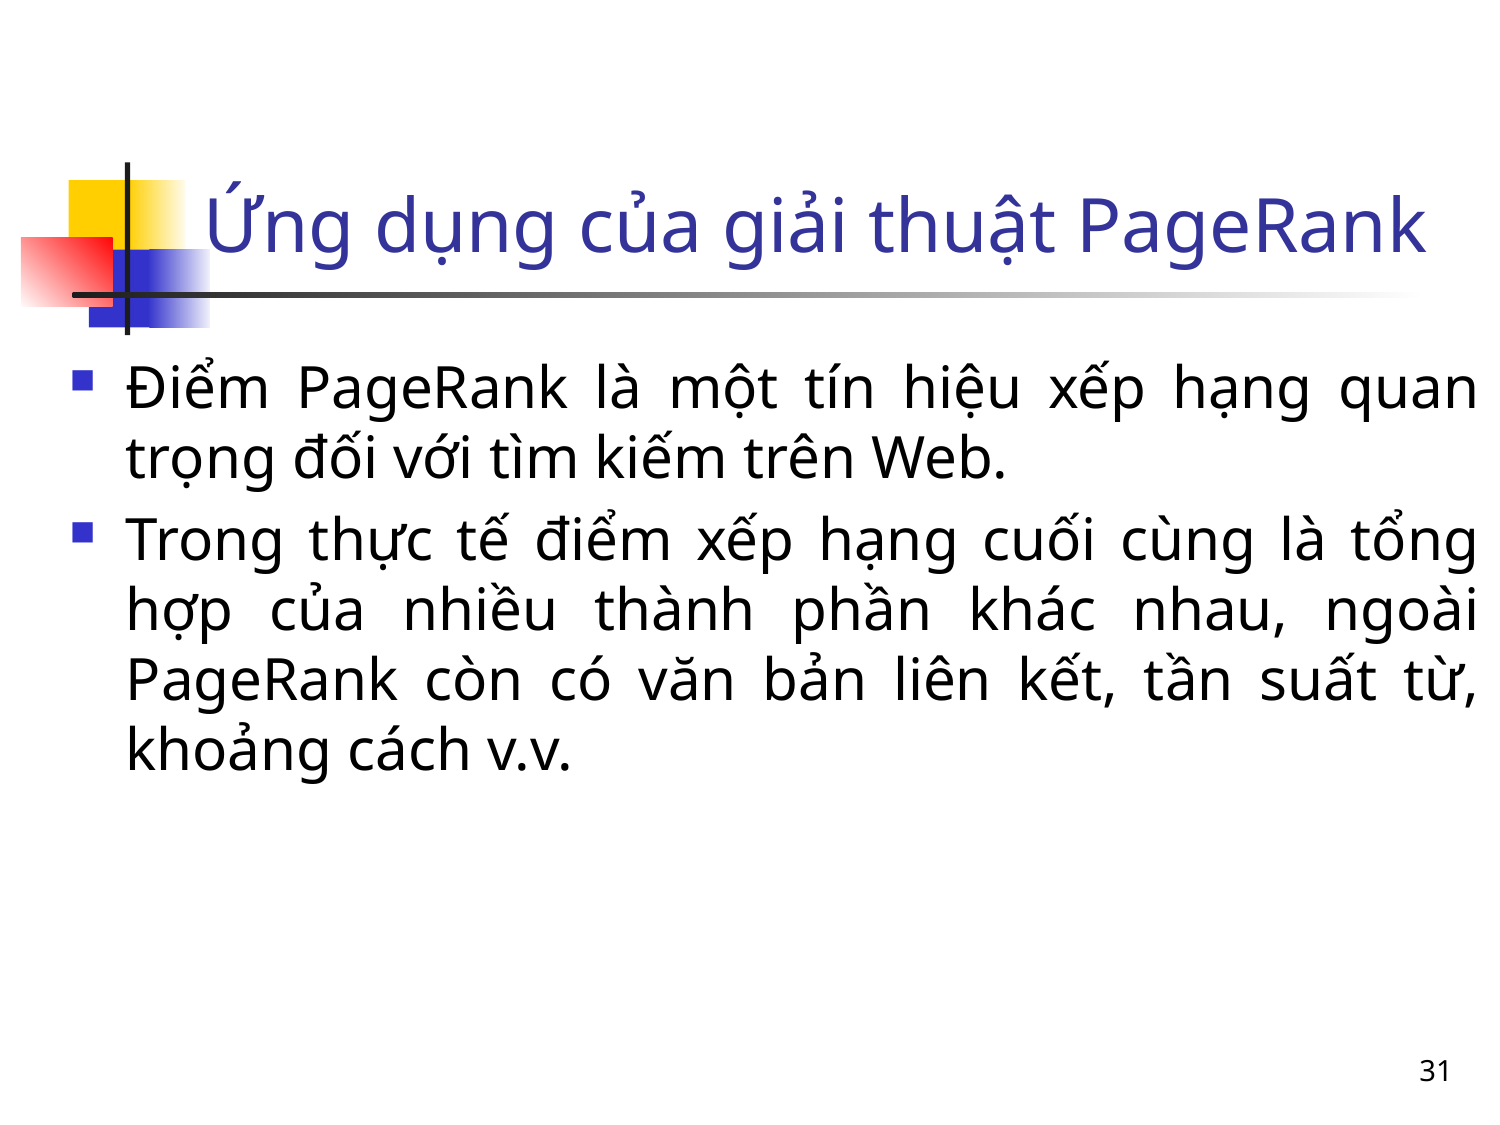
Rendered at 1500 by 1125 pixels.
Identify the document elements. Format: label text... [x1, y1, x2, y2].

title Ứng dụng của giải thuật PageRank [188, 35, 1468, 275]
list Điểm PageRank là một tín hiệu xếp hạng quan trọng đối với tìm kiếm trên Web. Trong thực tế điểm xếp hạng cuối cùng là tổng hợp của nhiều thành phần khác nhau, ngoài PageRank còn có văn bản liên kết, tần suất từ, khoảng cách v.v. [54, 342, 1495, 1100]
